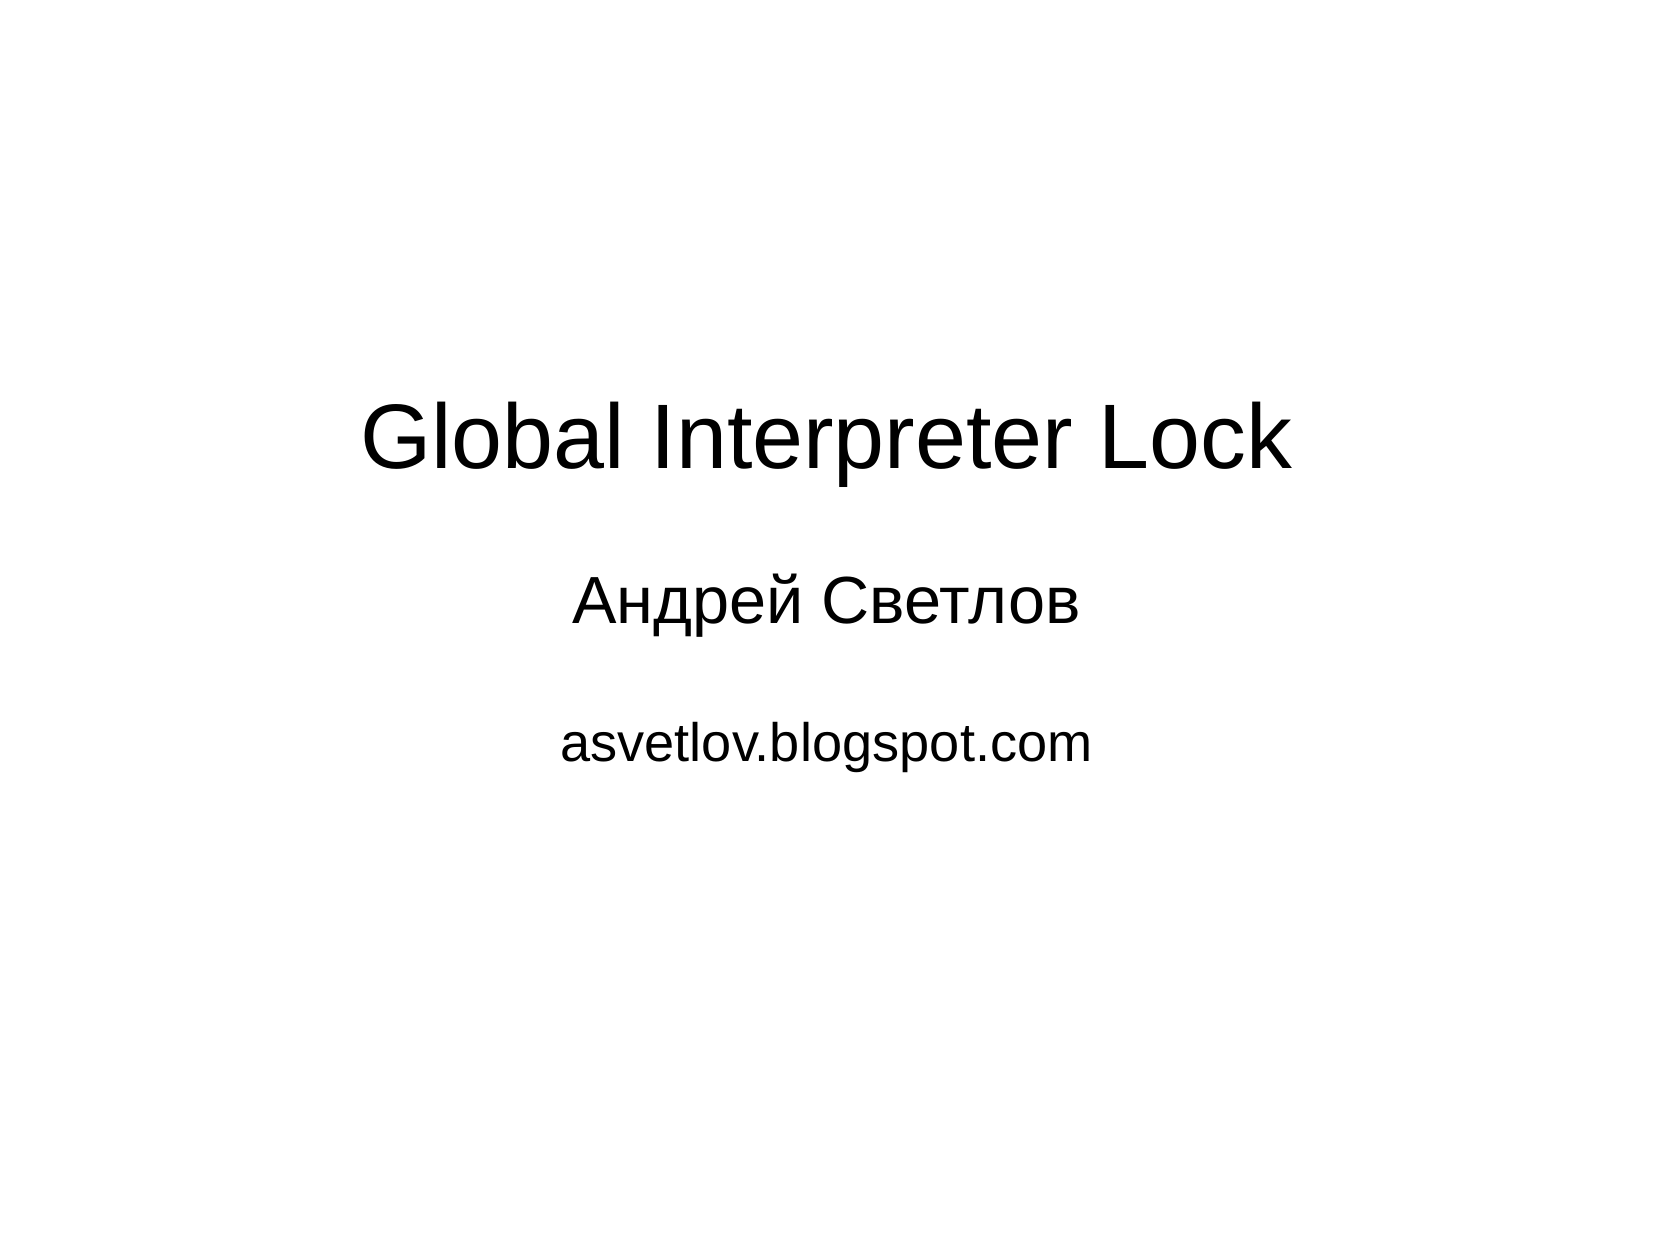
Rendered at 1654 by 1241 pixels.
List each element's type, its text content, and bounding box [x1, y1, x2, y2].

subtitle Global Interpreter Lock Андрей Светлов asvetlov.blogspot.com [82, 49, 1571, 1109]
